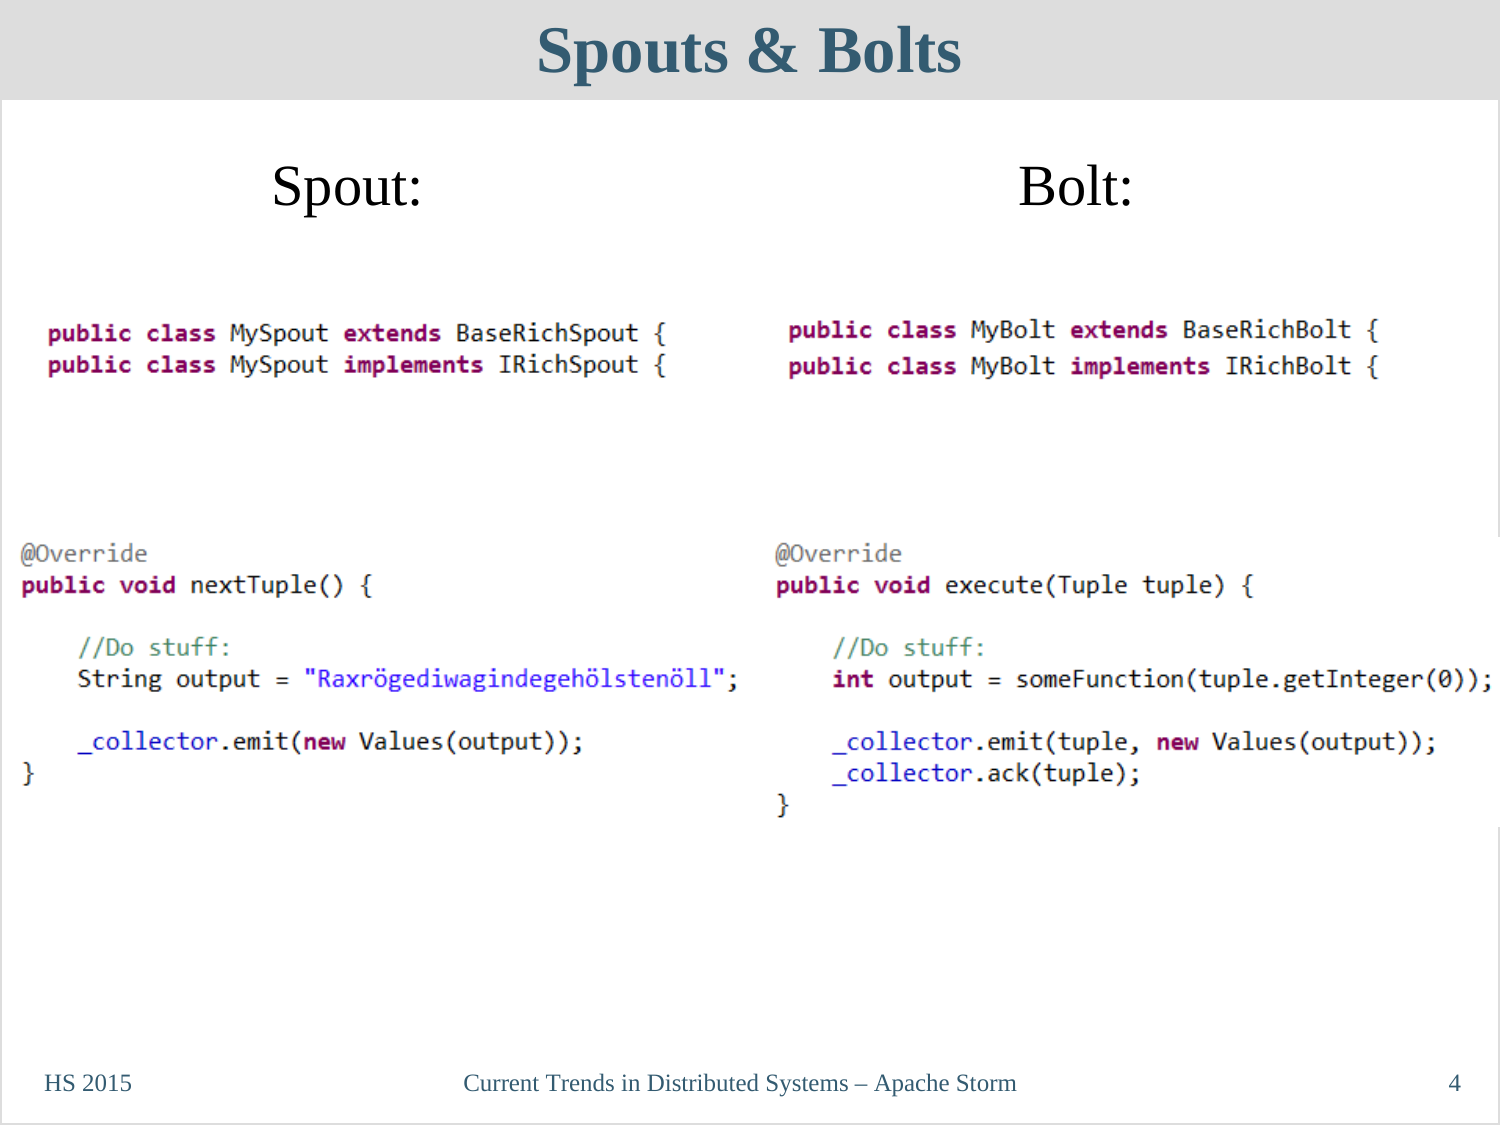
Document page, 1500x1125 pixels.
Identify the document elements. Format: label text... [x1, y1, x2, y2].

text_box Current Trends in Distributed Systems – Apache Storm [300, 1058, 1201, 1107]
picture [779, 313, 1388, 384]
text_box HS 2015 [29, 1058, 195, 1097]
list Spout: Bolt: [26, 145, 1477, 1034]
picture [12, 537, 745, 789]
title Spouts & Bolts [0, 0, 1500, 100]
text_box <Nummer> [1375, 1058, 1477, 1097]
picture [43, 318, 680, 384]
picture [765, 537, 1500, 827]
